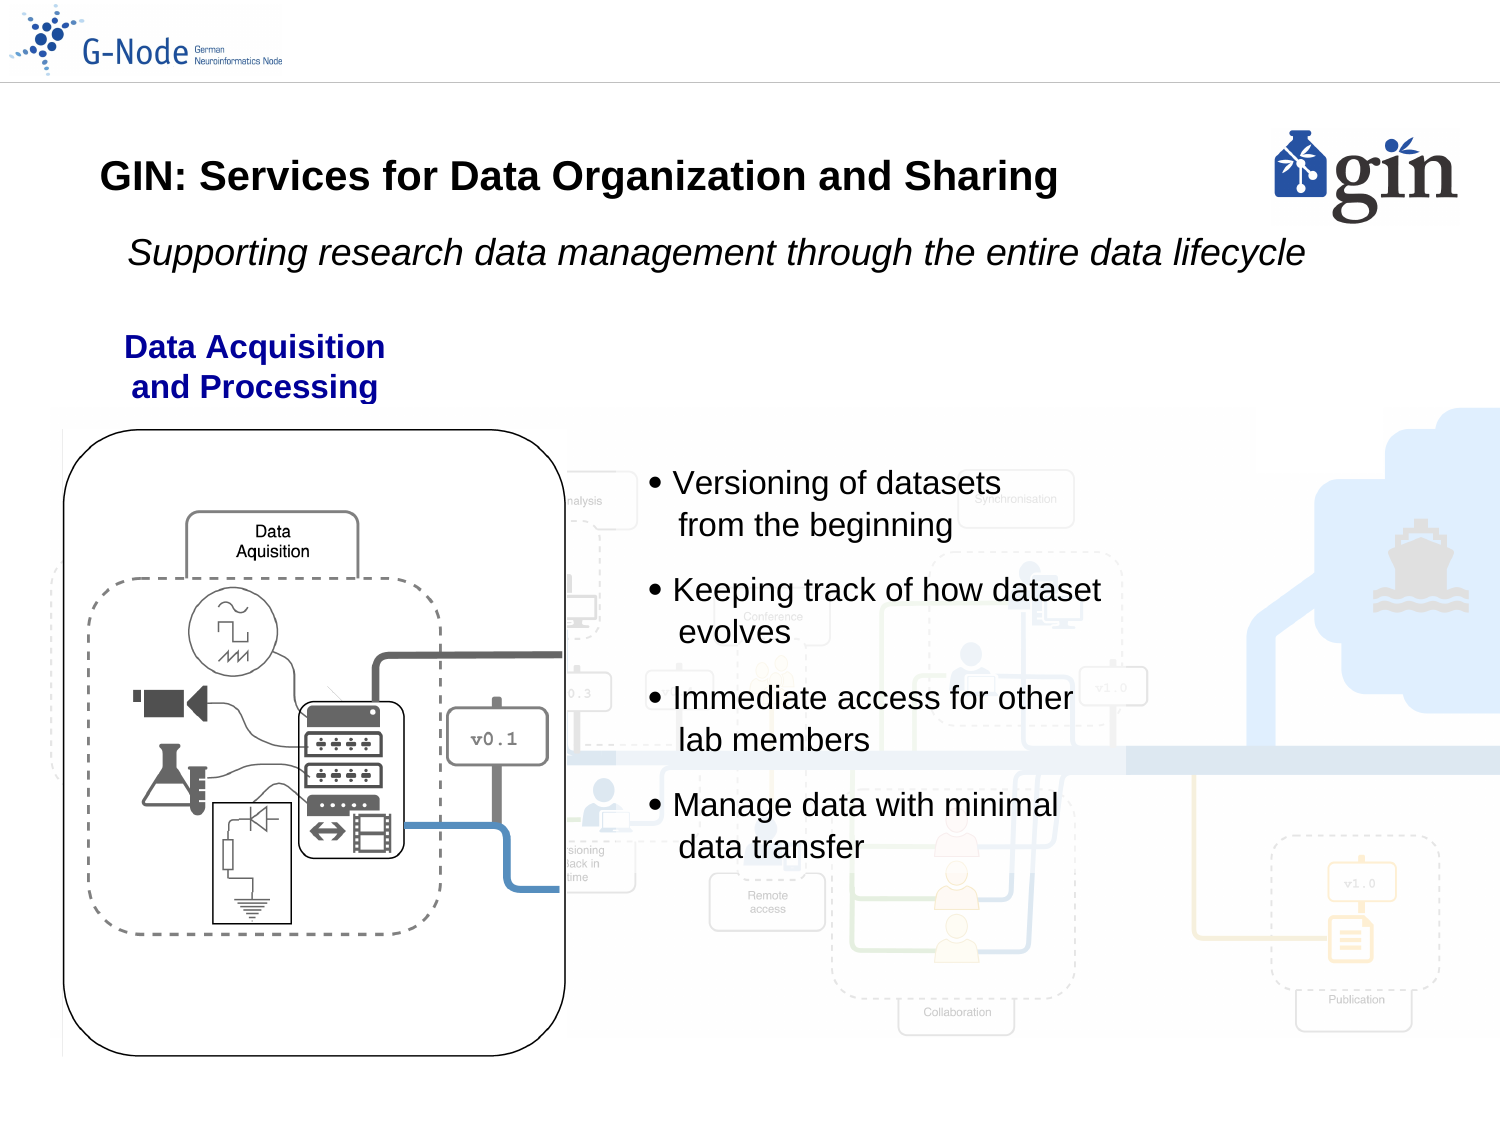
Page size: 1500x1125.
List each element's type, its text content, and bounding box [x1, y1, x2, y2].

text_box Data Acquisition and Processing [109, 317, 402, 404]
picture [61, 427, 567, 1058]
picture [9, 4, 282, 76]
text_box [0, 404, 1500, 1064]
text_box GIN: Services for Data Organization and Sharing [84, 140, 1271, 207]
picture [1271, 128, 1460, 226]
text_box  Versioning of datasets from the beginning  Keeping track of how dataset evolves  Immediate access for other lab members  Manage data with minimal data transfer [616, 451, 1127, 873]
text_box Supporting research data management through the entire data lifecycle [112, 217, 1426, 281]
